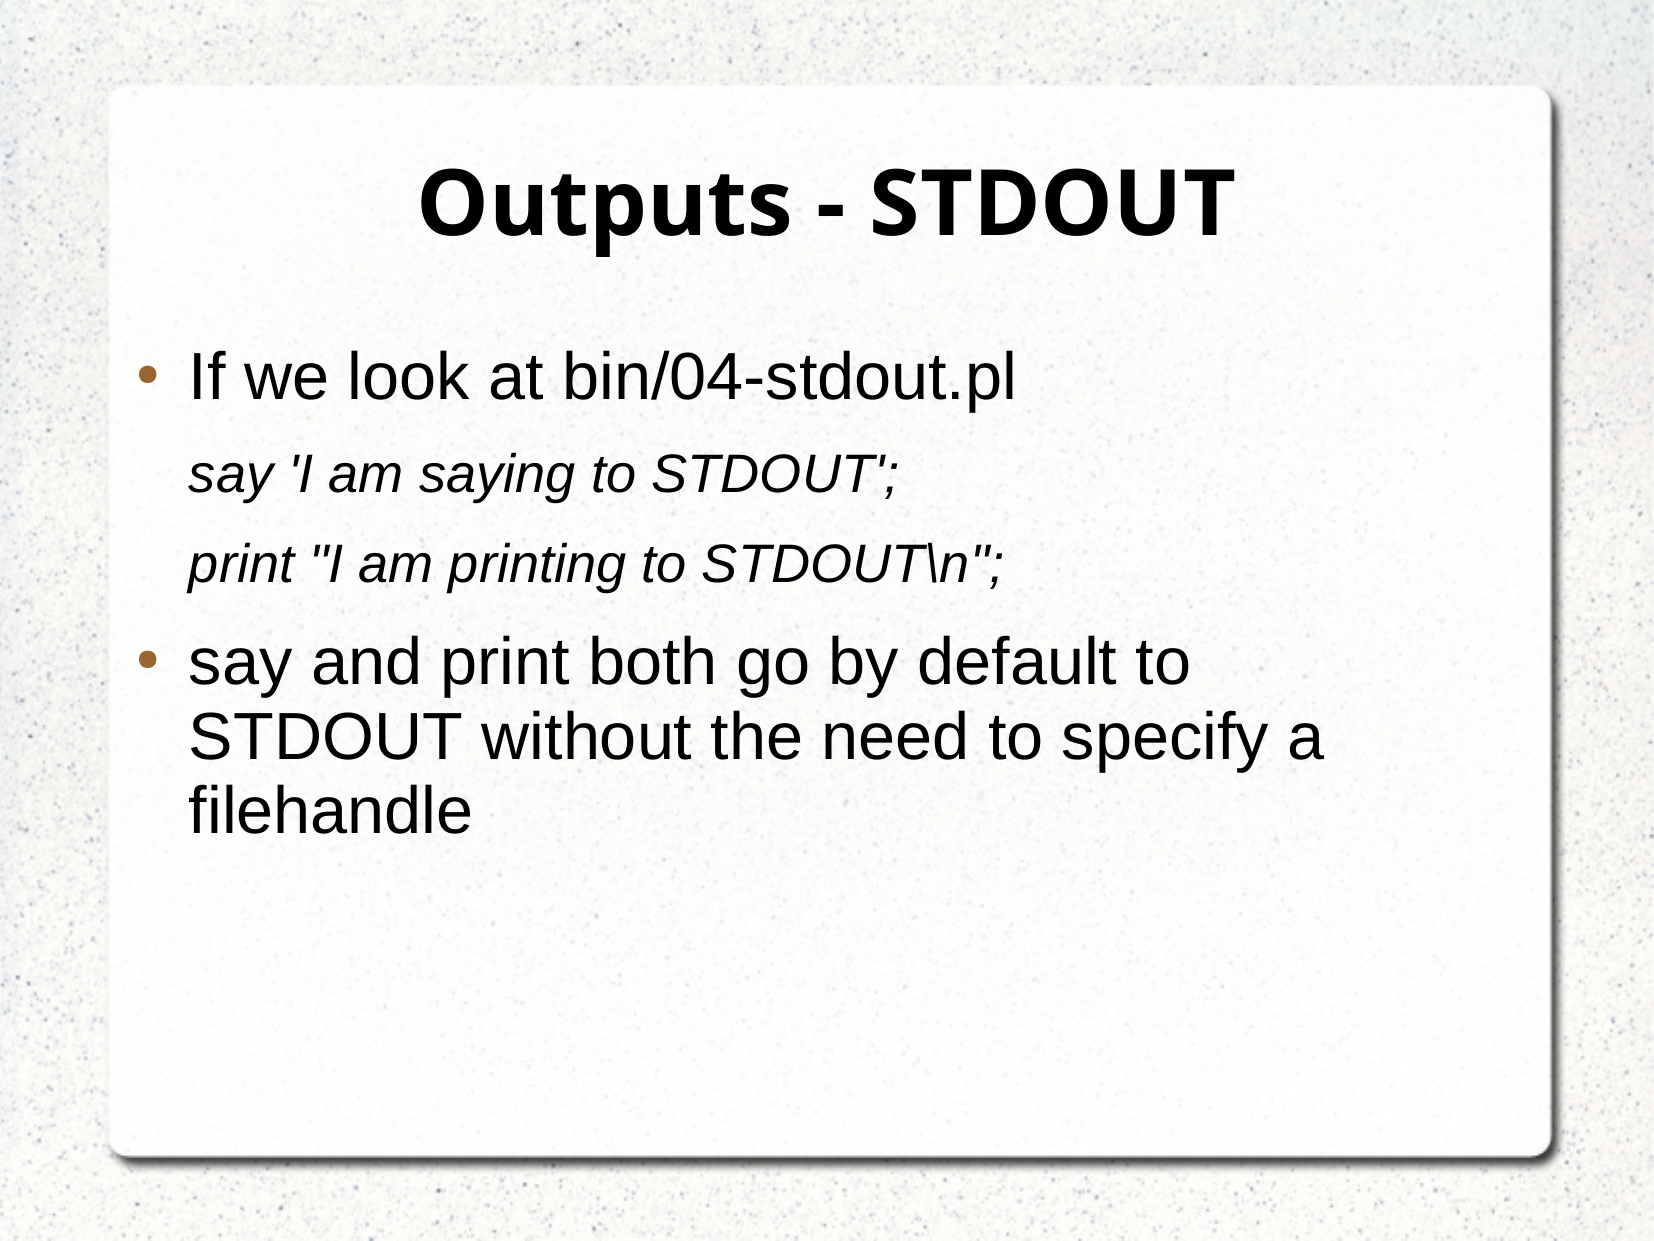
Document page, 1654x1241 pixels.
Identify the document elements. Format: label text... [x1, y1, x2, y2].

list If we look at bin/04-stdout.pl say 'I am saying to STDOUT'; print "I am printing to STDOUT\n"; say and print both go by default to STDOUT without the need to specify a filehandle [118, 339, 1477, 975]
picture [0, 0, 1654, 1241]
title Outputs - STDOUT [118, 96, 1536, 304]
